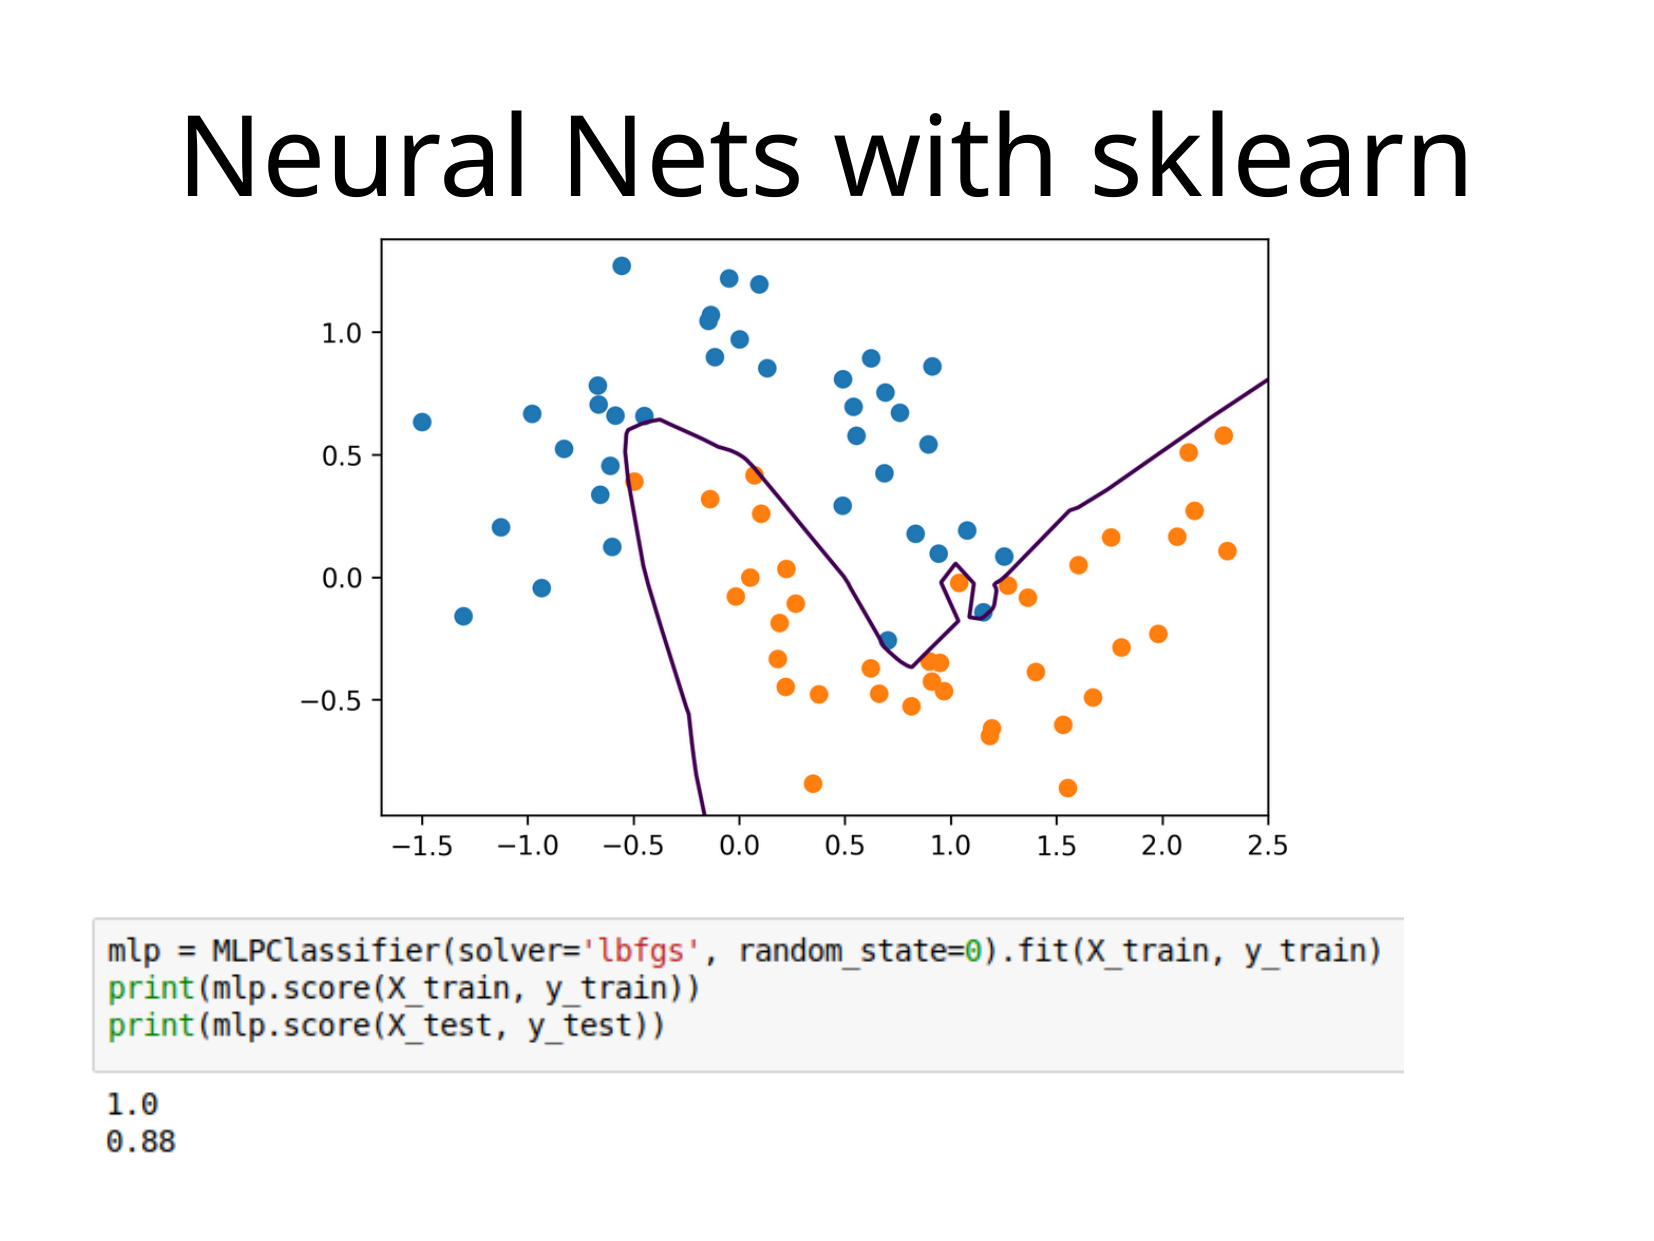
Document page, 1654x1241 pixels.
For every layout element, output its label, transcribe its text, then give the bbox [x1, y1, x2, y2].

picture [288, 217, 1306, 871]
picture [82, 905, 1404, 1171]
title Neural Nets with sklearn [82, 49, 1571, 257]
